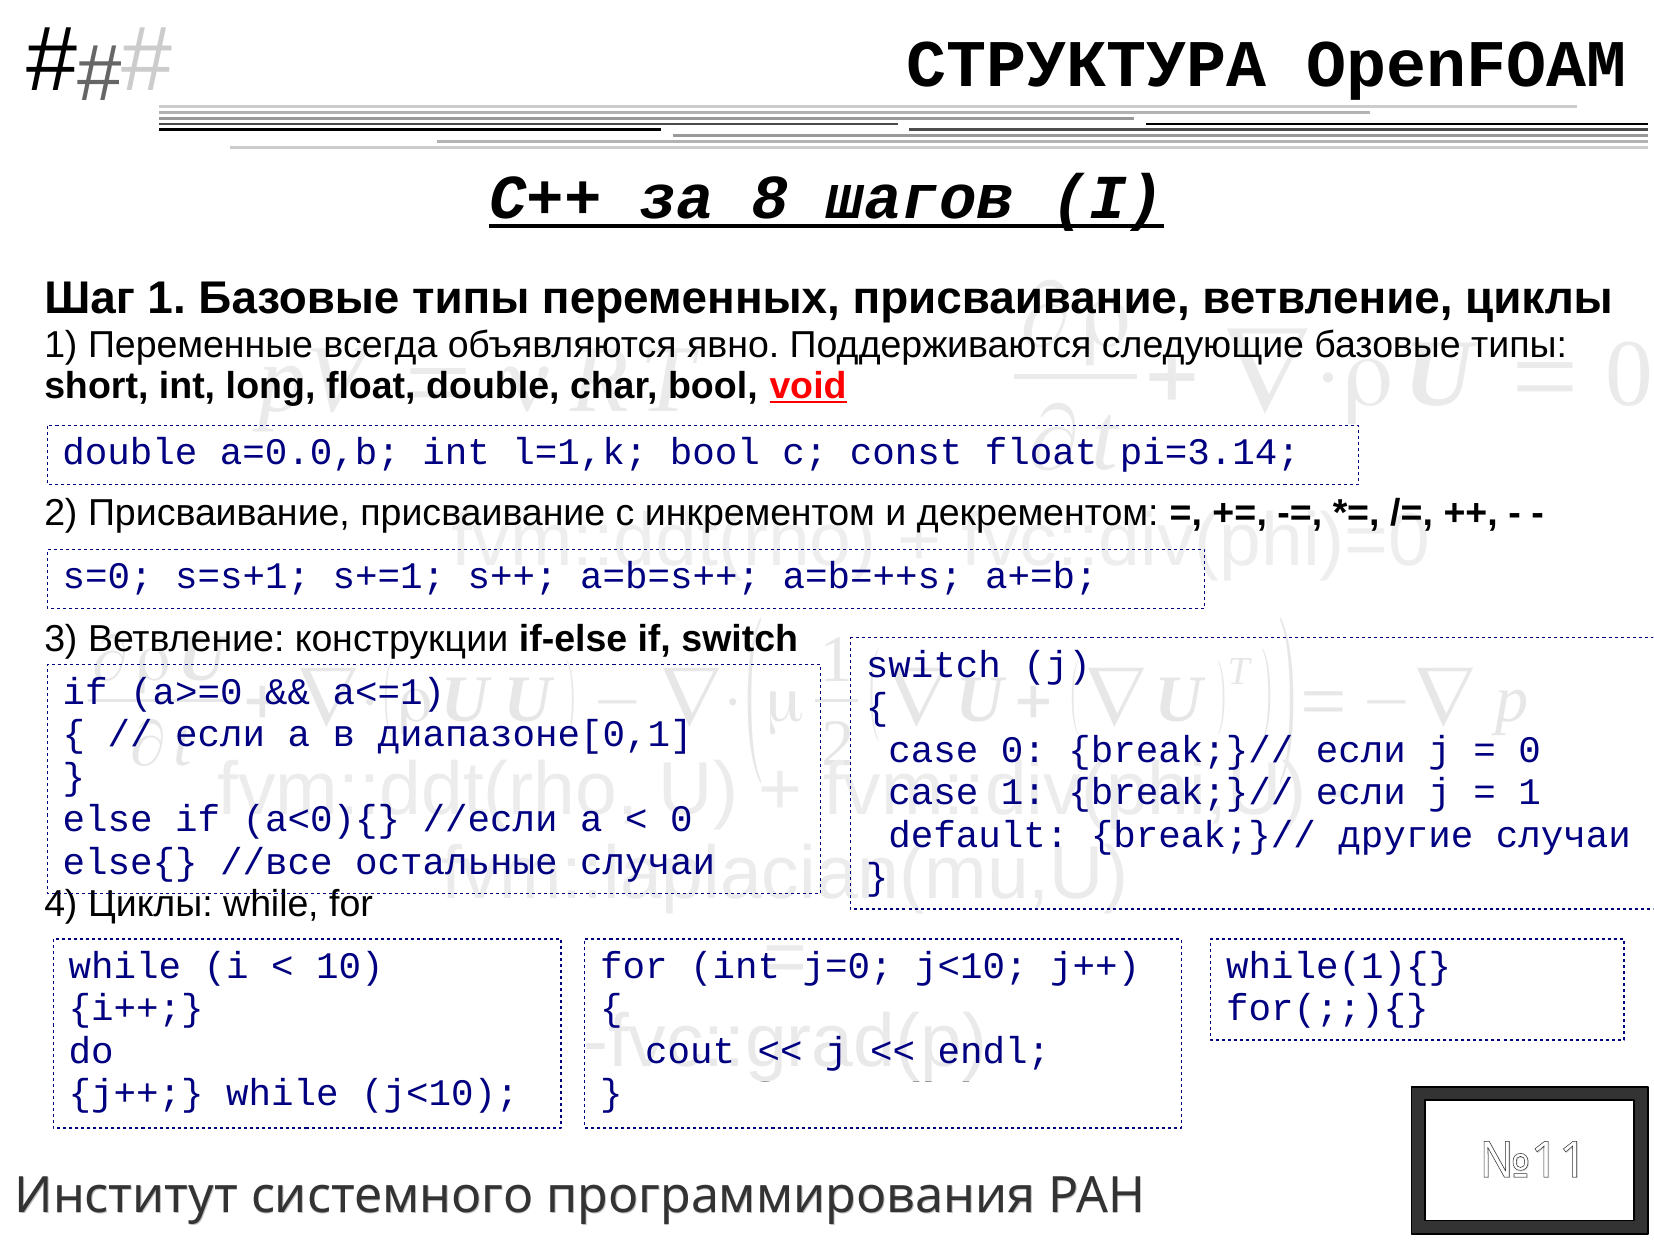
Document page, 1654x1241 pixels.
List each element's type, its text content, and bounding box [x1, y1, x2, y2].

text_box switch (j) { case 0: {break;}// если j = 0 case 1: {break;}// если j = 1 default: {break;}// другие случаи } [850, 637, 1654, 909]
text_box double a=0.0,b; int l=1,k; bool c; const float pi=3.14; [47, 425, 1359, 485]
text_box while (i < 10) {i++;} do {j++;} while (j<10); [53, 938, 562, 1128]
text_box while(1){} for(;;){} [1210, 938, 1625, 1041]
text_box if (a>=0 && a<=1) { // если а в диапазоне[0,1] } else if (a<0){} //если a < 0 else{} //все остальные случаи [47, 664, 821, 894]
text_box s=0; s=s+1; s+=1; s++; a=b=s++; a=b=++s; a+=b; [47, 549, 1205, 609]
title C++ за 8 шагов (I) [0, 147, 1654, 257]
text_box Шаг 1. Базовые типы переменных, присваивание, ветвление, циклы 1) Переменные всегда объявляются явно. Поддерживаются следующие базовые типы: short, int, long, float, double, char, bool, void 2) Присваивание, присваивание с инкрементом и декрементом: =, +=, -=, *=, /=, ++, - - 3) Ветвление: конструкции if-else if, switch 4) Циклы: while, for [29, 264, 1630, 933]
text_box for (int j=0; j<10; j++) { cout << j << endl; } [584, 938, 1182, 1128]
